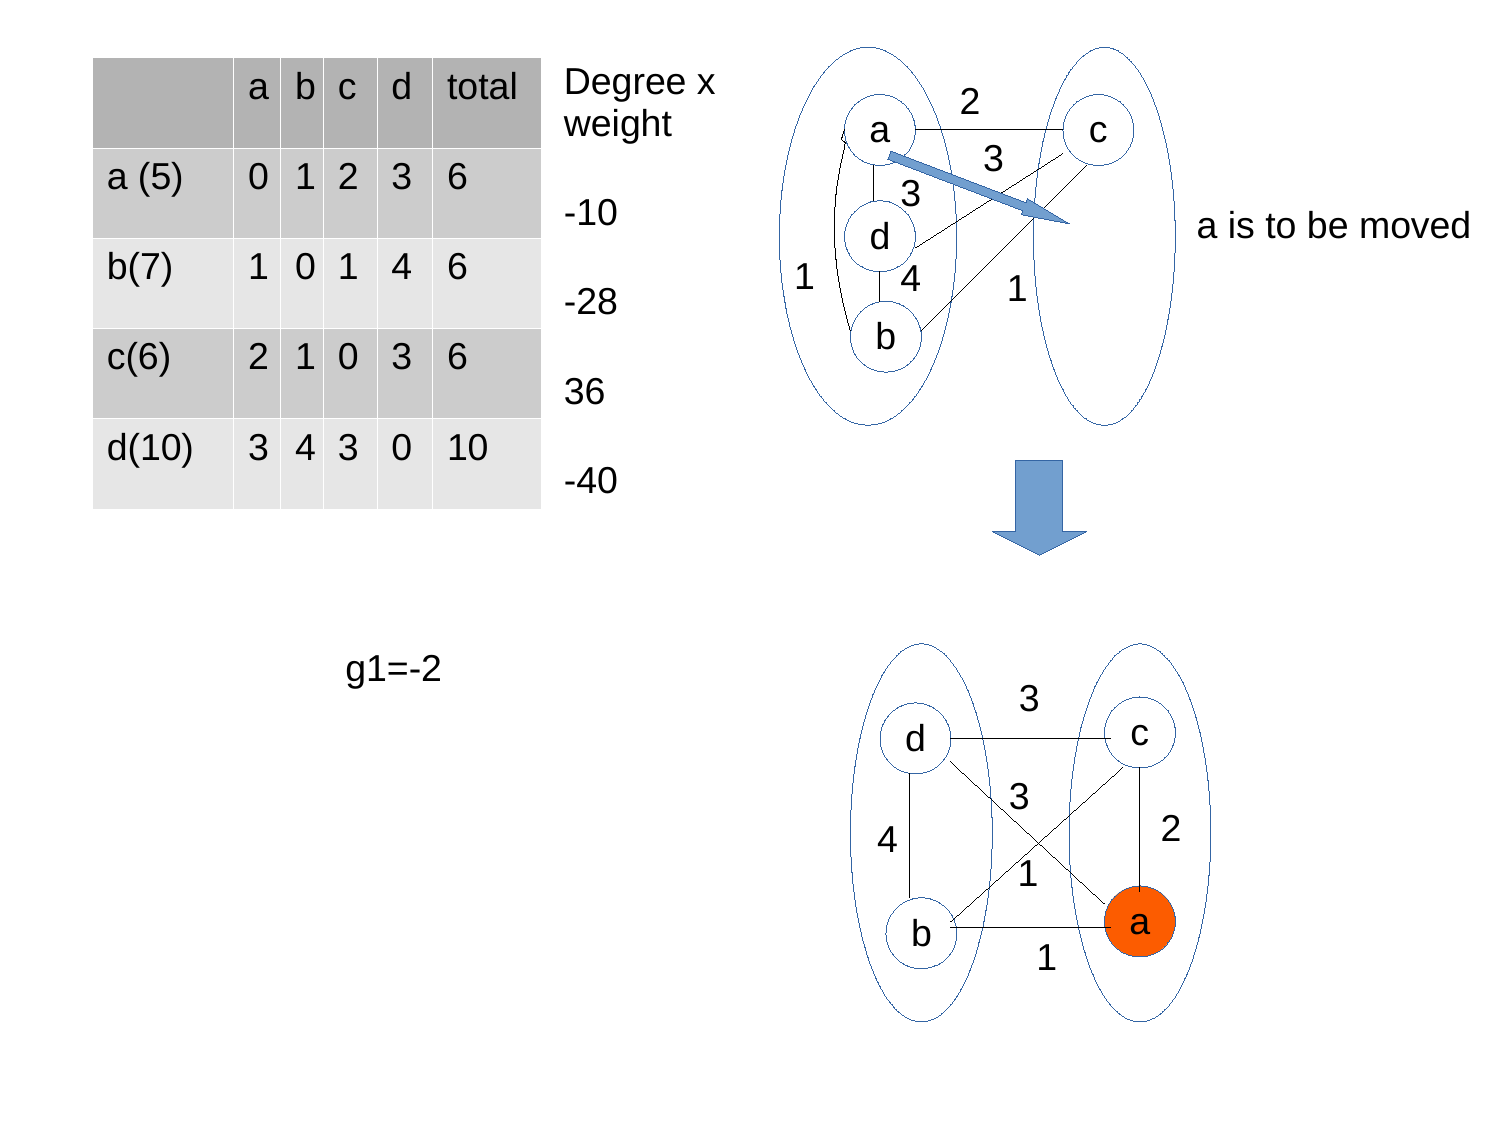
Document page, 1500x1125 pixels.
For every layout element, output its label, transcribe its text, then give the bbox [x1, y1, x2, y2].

table_cell 3 [378, 329, 432, 418]
table_cell d(10) [93, 419, 233, 509]
text_box a [1104, 885, 1176, 957]
table_header total [433, 58, 541, 148]
table_cell 6 [433, 239, 541, 328]
table_cell 3 [324, 419, 377, 509]
text_box b [850, 301, 922, 373]
text_box [992, 460, 1087, 556]
table_cell 1 [324, 239, 377, 328]
text_box c [1062, 94, 1134, 166]
text_box c [1104, 696, 1176, 768]
text_box 1 [992, 259, 1040, 317]
text_box b [885, 897, 957, 969]
table_cell b(7) [93, 239, 233, 328]
table_cell 3 [378, 149, 432, 238]
text_box 4 [885, 250, 933, 307]
text_box 2 [944, 72, 993, 130]
table_header b [281, 58, 323, 148]
text_box g1=-2 [330, 640, 508, 697]
table_cell 2 [324, 149, 377, 238]
text_box d [844, 200, 916, 272]
text_box 1 [1002, 845, 1051, 903]
table_header c [324, 58, 377, 148]
table_header a [234, 58, 280, 148]
table_cell 0 [324, 329, 377, 418]
text_box a is to be moved [1181, 197, 1500, 254]
table_cell 1 [281, 149, 323, 238]
table_cell 10 [433, 419, 541, 509]
table_cell 2 [234, 329, 280, 418]
table_cell 6 [433, 329, 541, 418]
table_header d [378, 58, 432, 148]
text_box Degree x weight -10 -28 36 -40 [549, 53, 768, 509]
text_box 1 [1021, 929, 1070, 987]
text_box 3 [885, 165, 933, 223]
table_cell 1 [234, 239, 280, 328]
text_box 3 [1003, 669, 1052, 727]
table_cell 3 [234, 419, 280, 509]
text_box 3 [968, 129, 1028, 201]
table_cell c(6) [93, 329, 233, 418]
text_box [887, 151, 1070, 224]
table_cell a (5) [93, 149, 233, 238]
text_box d [874, 231, 884, 247]
table_cell 0 [234, 149, 280, 238]
table_cell 1 [281, 329, 323, 418]
text_box 1 [779, 247, 827, 305]
table_cell 4 [378, 239, 432, 328]
table_header [93, 58, 233, 148]
table_cell 0 [281, 239, 323, 328]
table_cell 4 [281, 419, 323, 509]
table_cell 0 [378, 419, 432, 509]
text_box 3 [968, 191, 994, 201]
table_cell 6 [433, 149, 541, 238]
text_box a [844, 94, 916, 166]
text_box 3 [994, 768, 1042, 831]
text_box d [880, 702, 951, 774]
text_box 2 [1145, 799, 1182, 857]
text_box 4 [862, 811, 910, 869]
